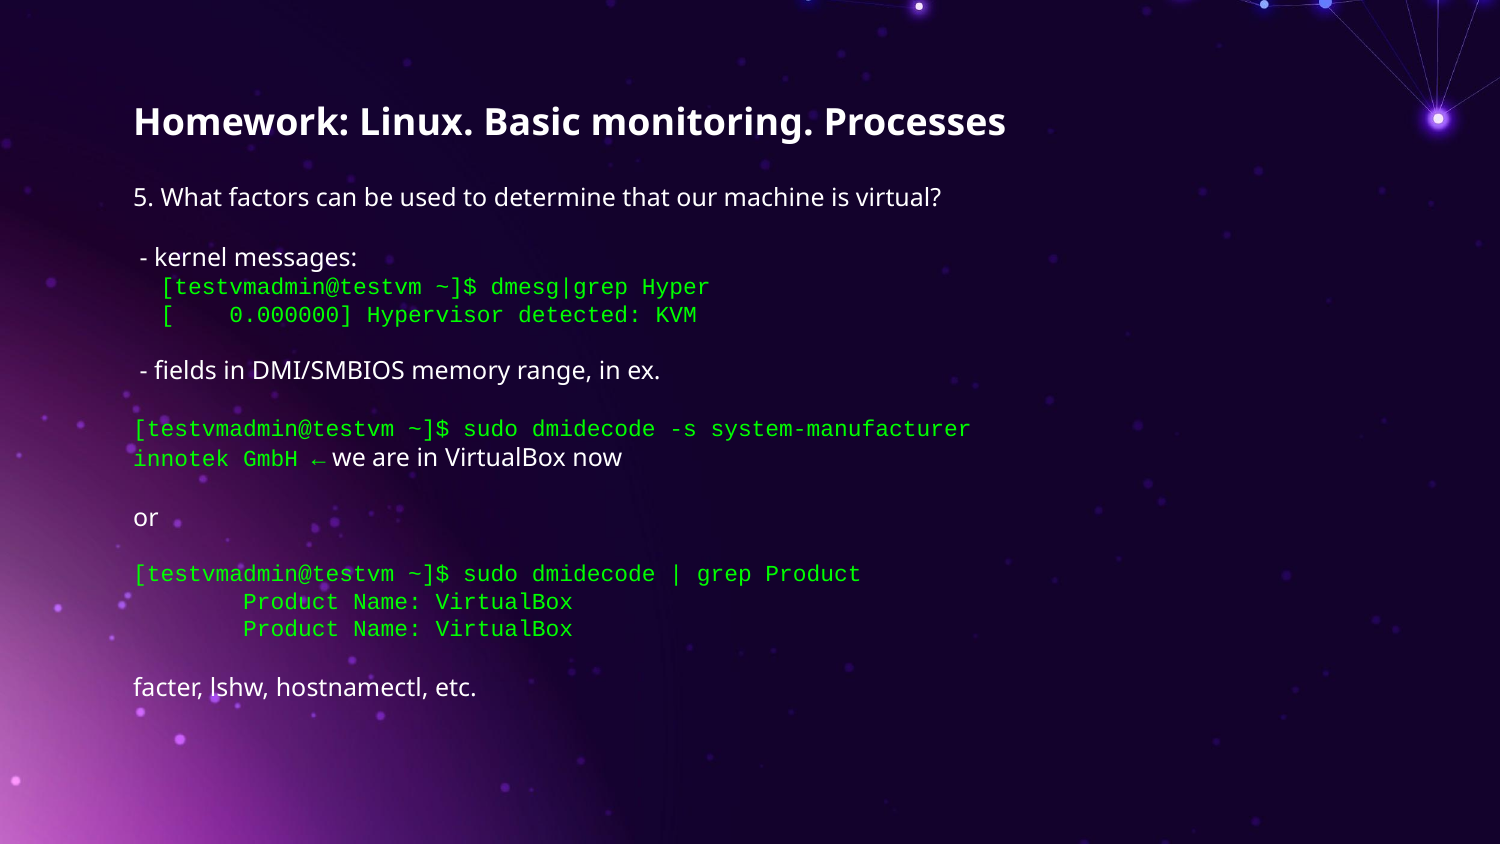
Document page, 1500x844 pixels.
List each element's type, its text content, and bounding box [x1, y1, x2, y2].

title Homework: Linux. Basic monitoring. Processes [118, 72, 1382, 166]
list 5. What factors can be used to determine that our machine is virtual? - kernel messages: [testvmadmin@testvm ~]$ dmesg|grep Hyper [ 0.000000] Hypervisor detected: KVM - fields in DMI/SMBIOS memory range, in ex. [testvmadmin@testvm ~]$ sudo dmidecode -s system-manufacturer innotek GmbH ← we are in VirtualBox now or [testvmadmin@testvm ~]$ sudo dmidecode | grep Product Product Name: VirtualBox Product Name: VirtualBox facter, lshw, hostnamectl, etc. [118, 166, 1382, 788]
picture [0, 0, 1500, 844]
